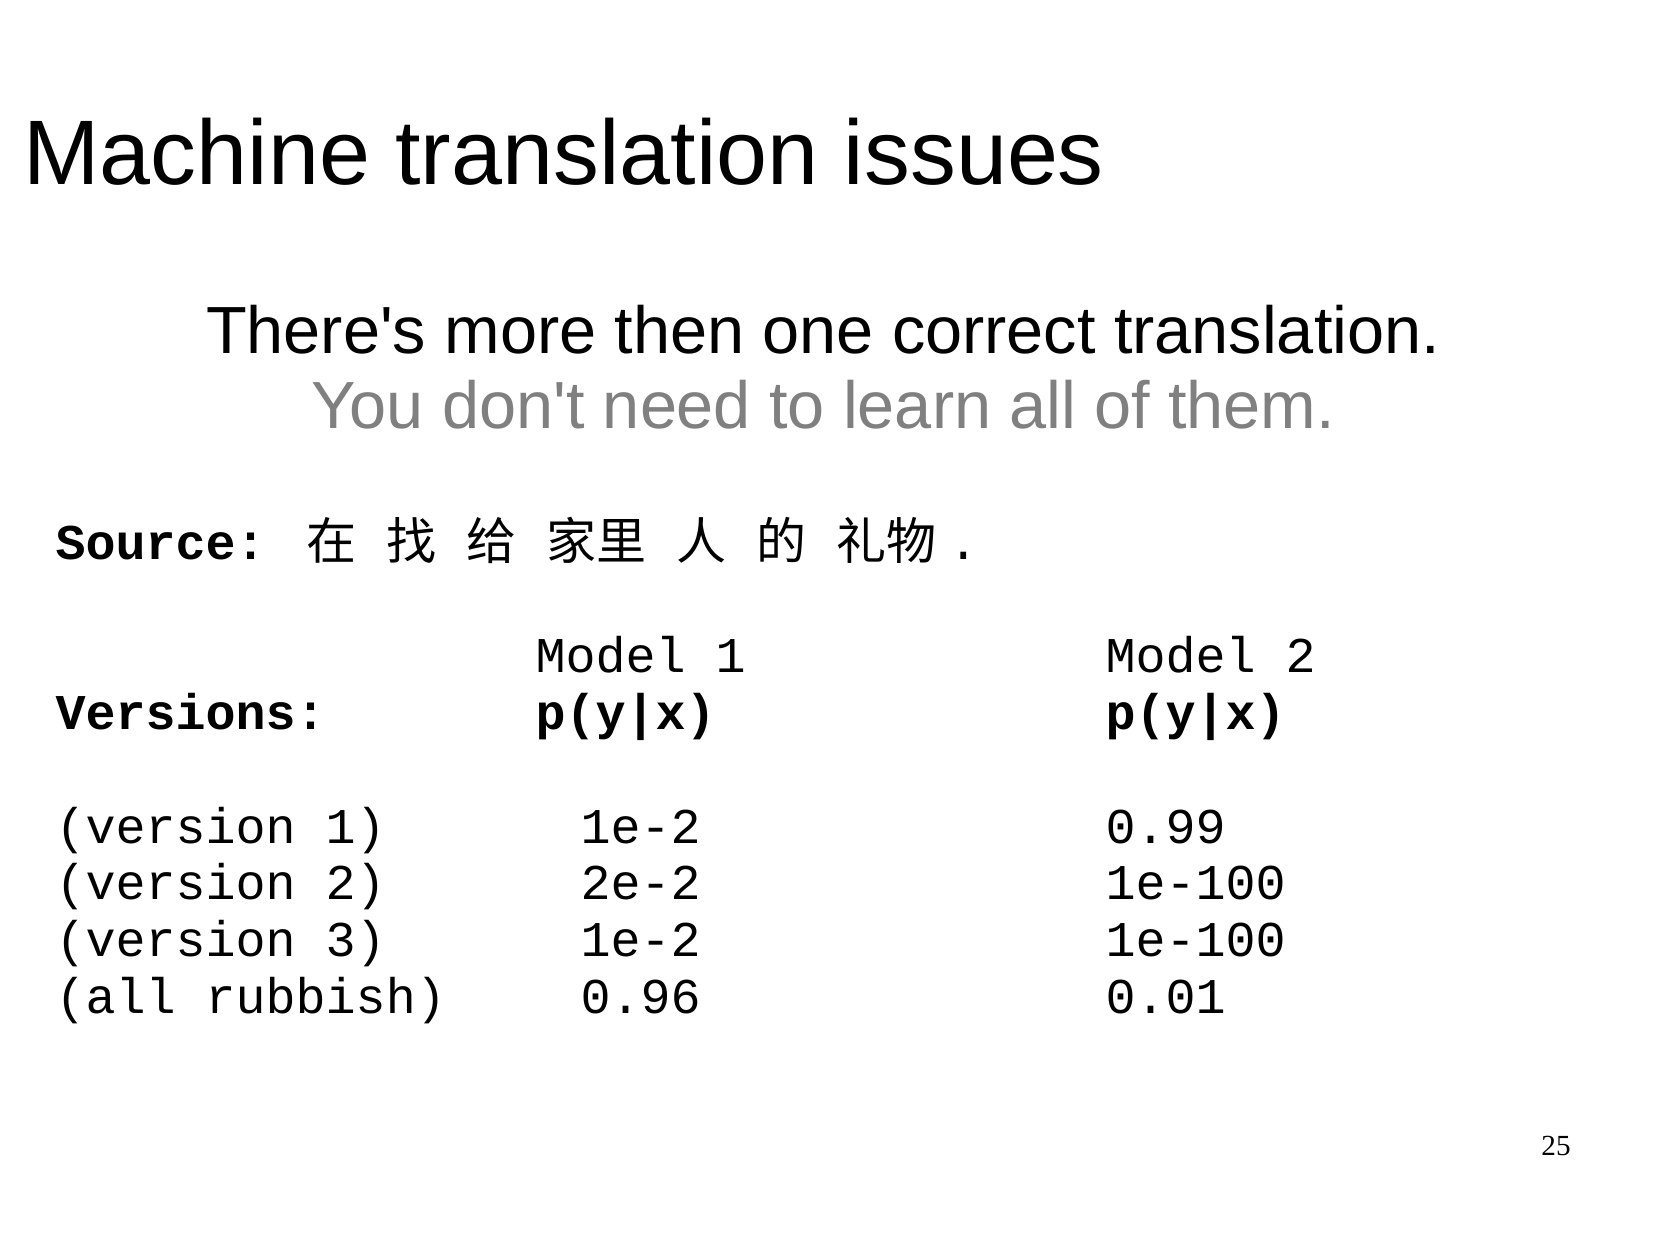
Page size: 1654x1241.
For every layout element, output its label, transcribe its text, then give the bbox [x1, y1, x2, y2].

text_box There's more then one correct translation. You don't need to learn all of them. Source: 在 找 给 家里 人 的 礼物. Model 1 Model 2 Versions: p(y|x) p(y|x) (version 1) 1e-2 0.99 (version 2) 2e-2 1e-100 (version 3) 1e-2 1e-100 (all rubbish) 0.96 0.01 [40, 285, 1607, 1208]
title Machine translation issues [23, 49, 1512, 257]
